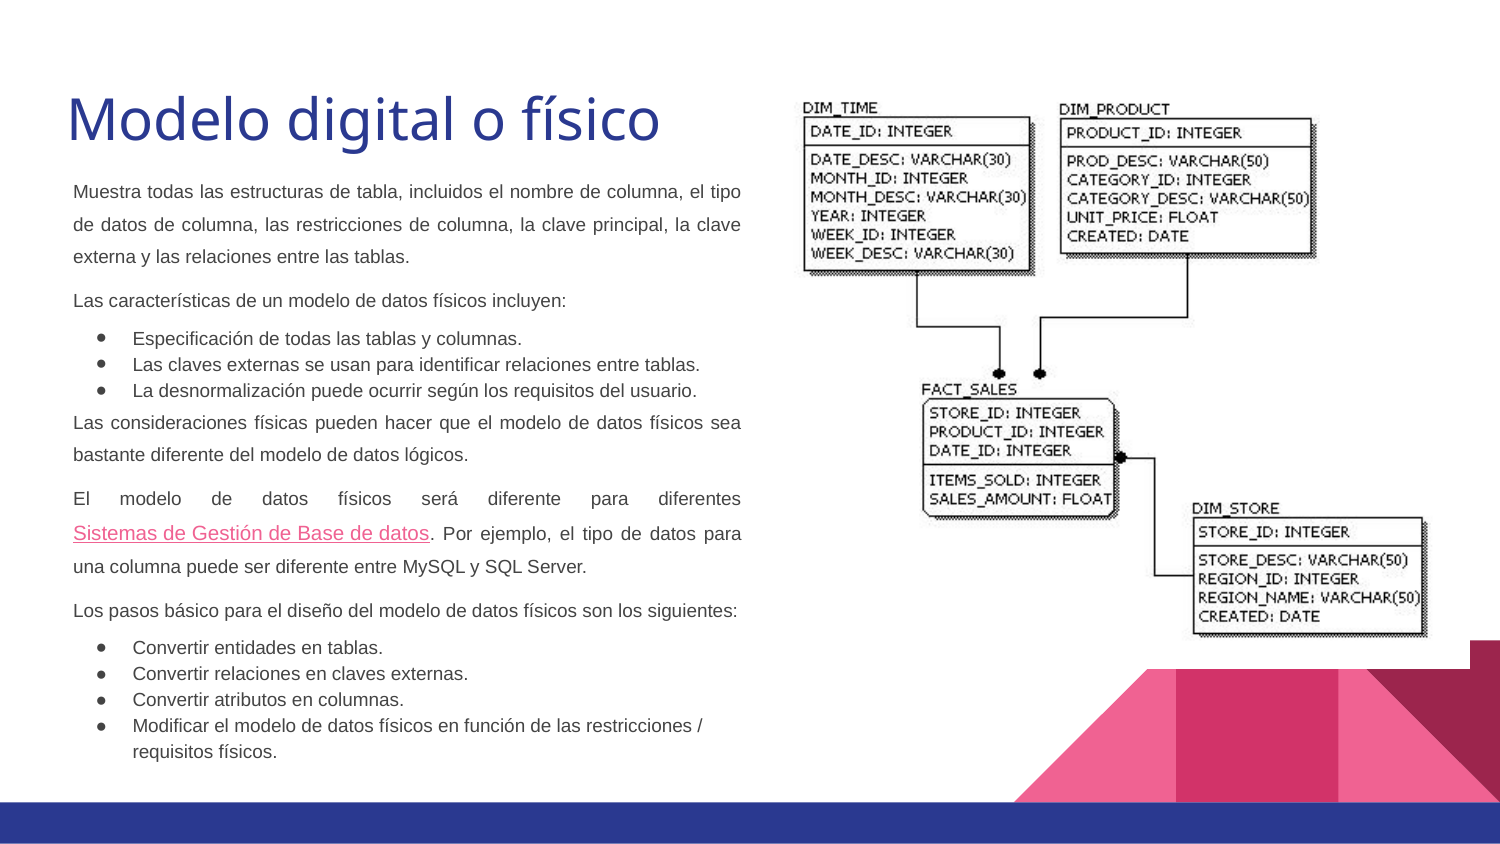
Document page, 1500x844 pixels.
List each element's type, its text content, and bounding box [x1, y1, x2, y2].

list Muestra todas las estructuras de tabla, incluidos el nombre de columna, el tipo de datos de columna, las restricciones de columna, la clave principal, la clave externa y las relaciones entre las tablas. Las características de un modelo de datos físicos incluyen: Especificación de todas las tablas y columnas. Las claves externas se usan para identificar relaciones entre tablas. La desnormalización puede ocurrir según los requisitos del usuario. Las consideraciones físicas pueden hacer que el modelo de datos físicos sea bastante diferente del modelo de datos lógicos. El modelo de datos físicos será diferente para diferentes Sistemas de Gestión de Base de datos. Por ejemplo, el tipo de datos para una columna puede ser diferente entre MySQL y SQL Server. Los pasos básico para el diseño del modelo de datos físicos son los siguientes: Convertir entidades en tablas. Convertir relaciones en claves externas. Convertir atributos en columnas. Modificar el modelo de datos físicos en función de las restricciones / requisitos físicos. [58, 155, 758, 803]
picture [782, 90, 1470, 669]
title Modelo digital o físico [51, 67, 1449, 167]
